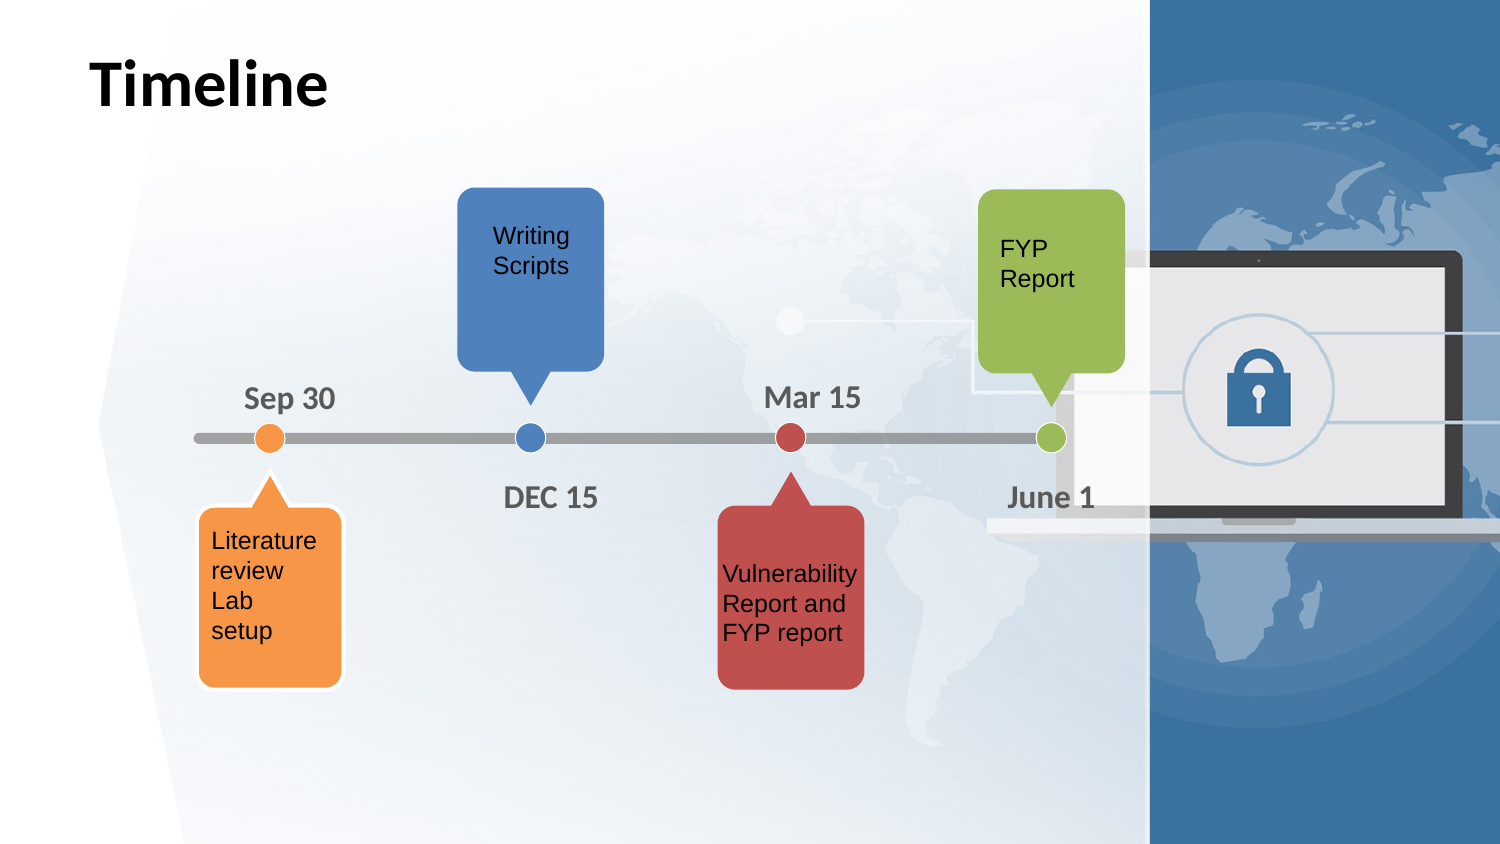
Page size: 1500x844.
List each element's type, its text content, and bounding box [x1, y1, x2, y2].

picture [0, 0, 1500, 844]
text_box [457, 283, 605, 406]
text_box Timeline [75, 37, 1425, 122]
text_box FYP Report [985, 225, 1200, 296]
text_box [193, 422, 1067, 454]
text_box [978, 189, 1126, 408]
text_box Writing Scripts [457, 212, 644, 283]
text_box Vulnerability Report and FYP report [707, 549, 923, 621]
text_box [717, 471, 865, 549]
text_box June 1 [978, 467, 1125, 523]
text_box Sep 30 [196, 368, 383, 424]
text_box Mar 15 [717, 368, 908, 423]
text_box [457, 187, 605, 212]
text_box [717, 621, 865, 690]
text_box DEC 15 [457, 467, 646, 523]
text_box Literature review Lab setup [196, 517, 337, 644]
text_box [196, 471, 344, 690]
